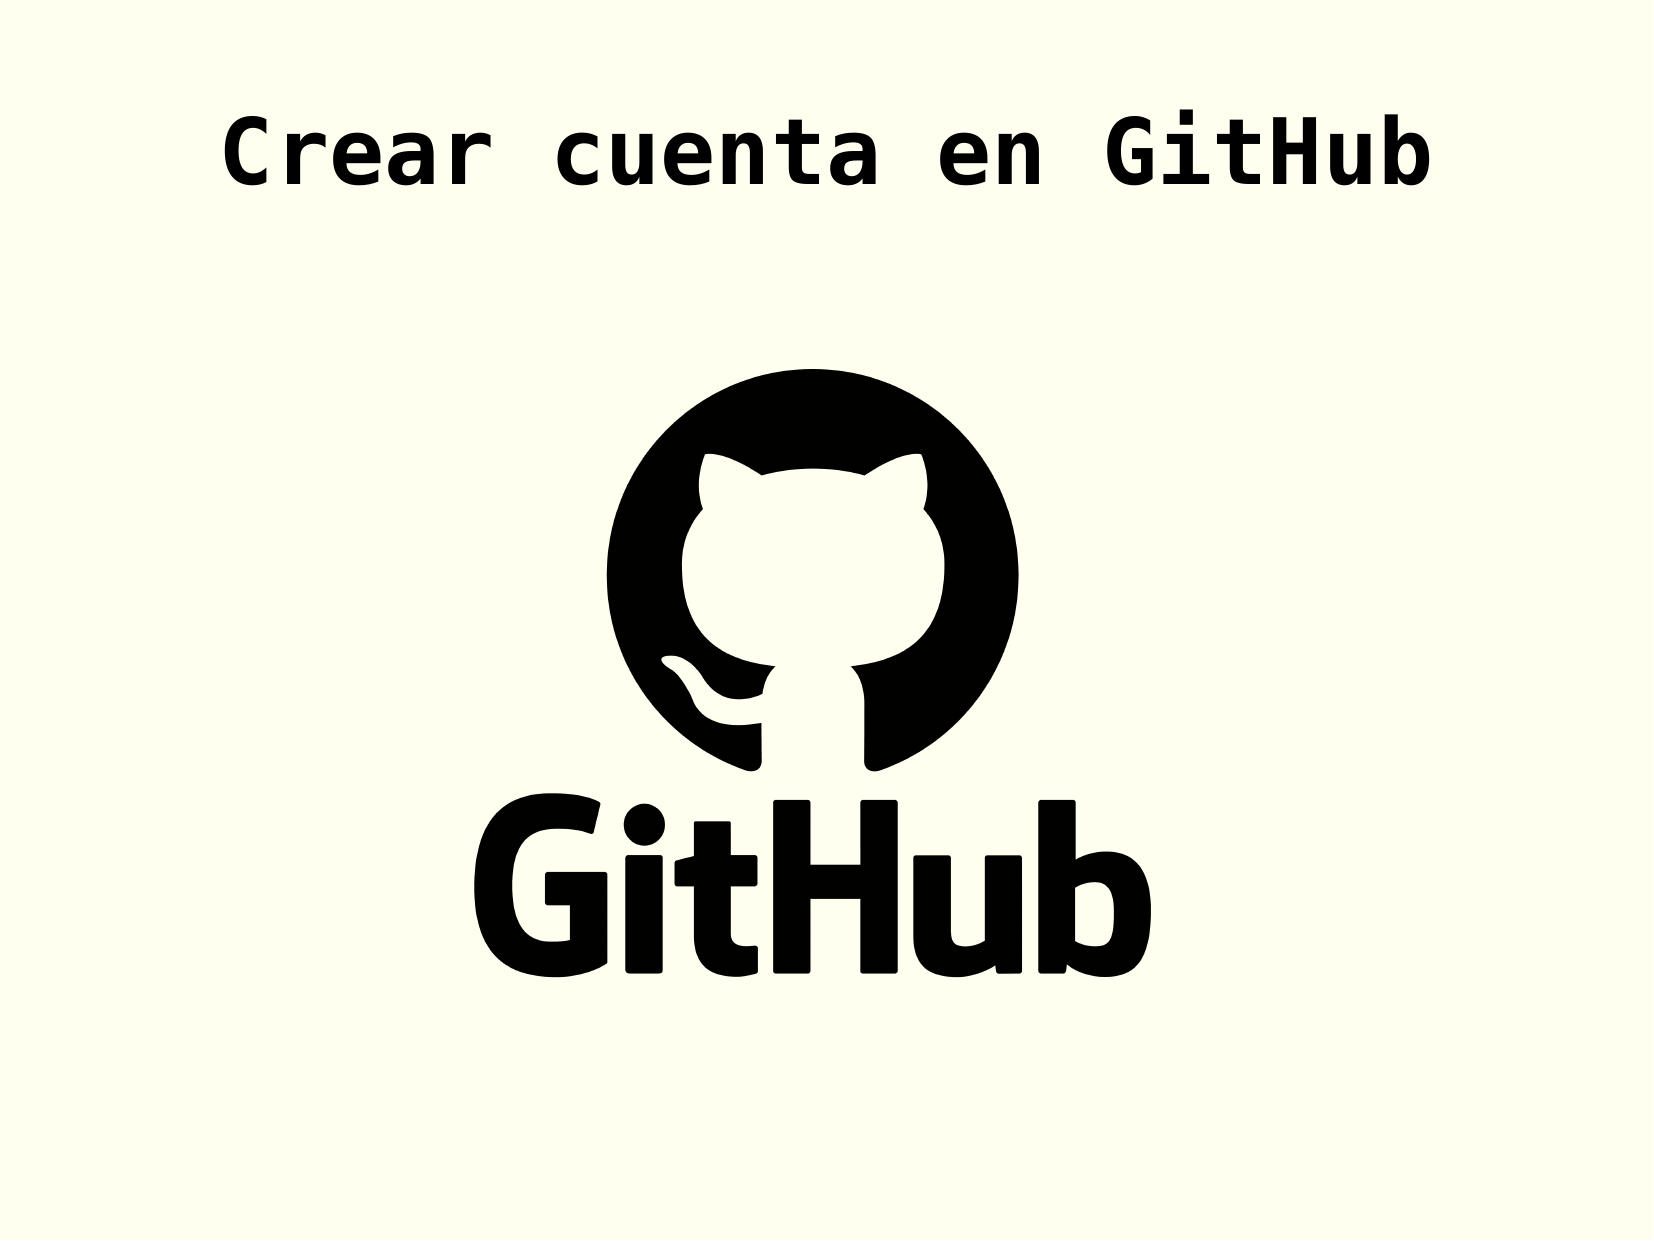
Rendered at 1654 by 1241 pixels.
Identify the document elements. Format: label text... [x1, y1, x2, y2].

title Crear cuenta en GitHub [82, 49, 1571, 257]
picture [256, 359, 1369, 986]
